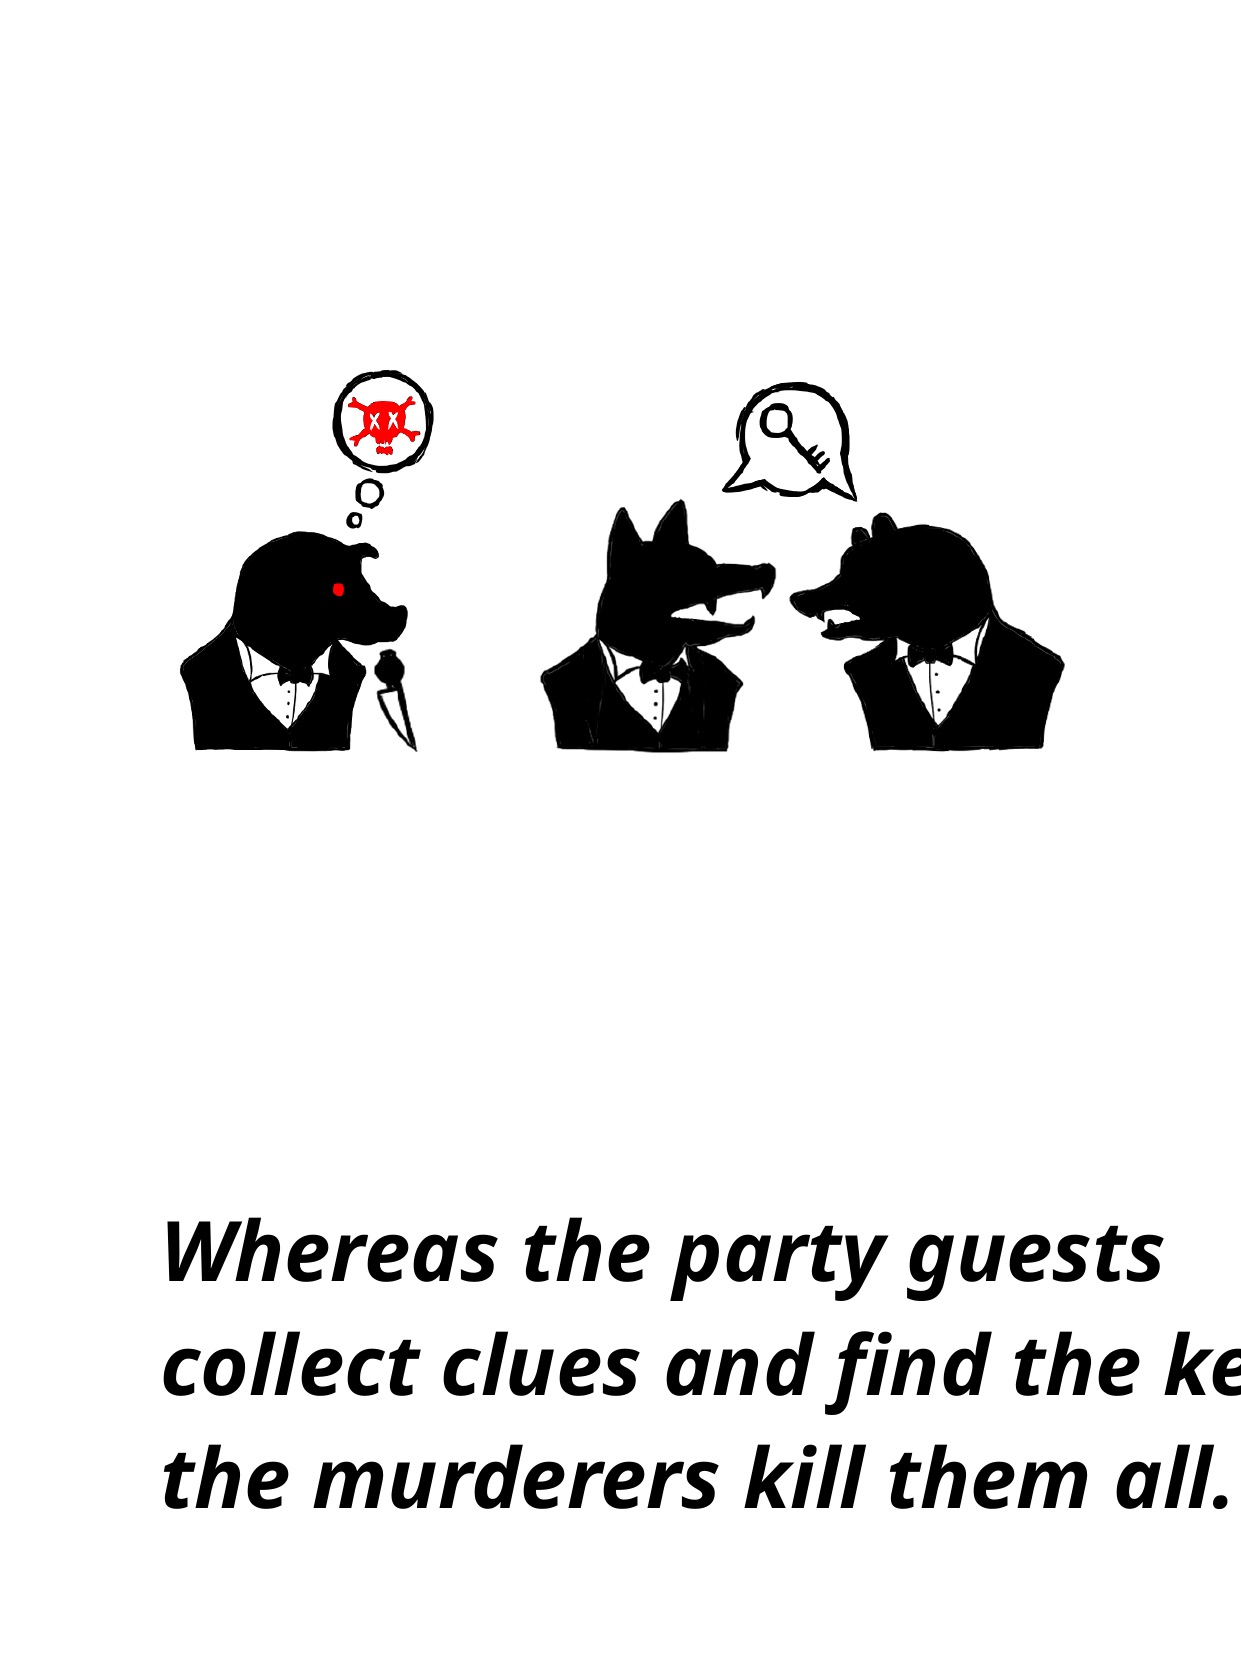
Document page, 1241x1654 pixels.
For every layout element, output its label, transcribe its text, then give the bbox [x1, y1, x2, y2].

picture [170, 119, 1071, 1021]
text_box Whereas the party guests collect clues and find the key, the murderers kill them all. [145, 1192, 1095, 1534]
